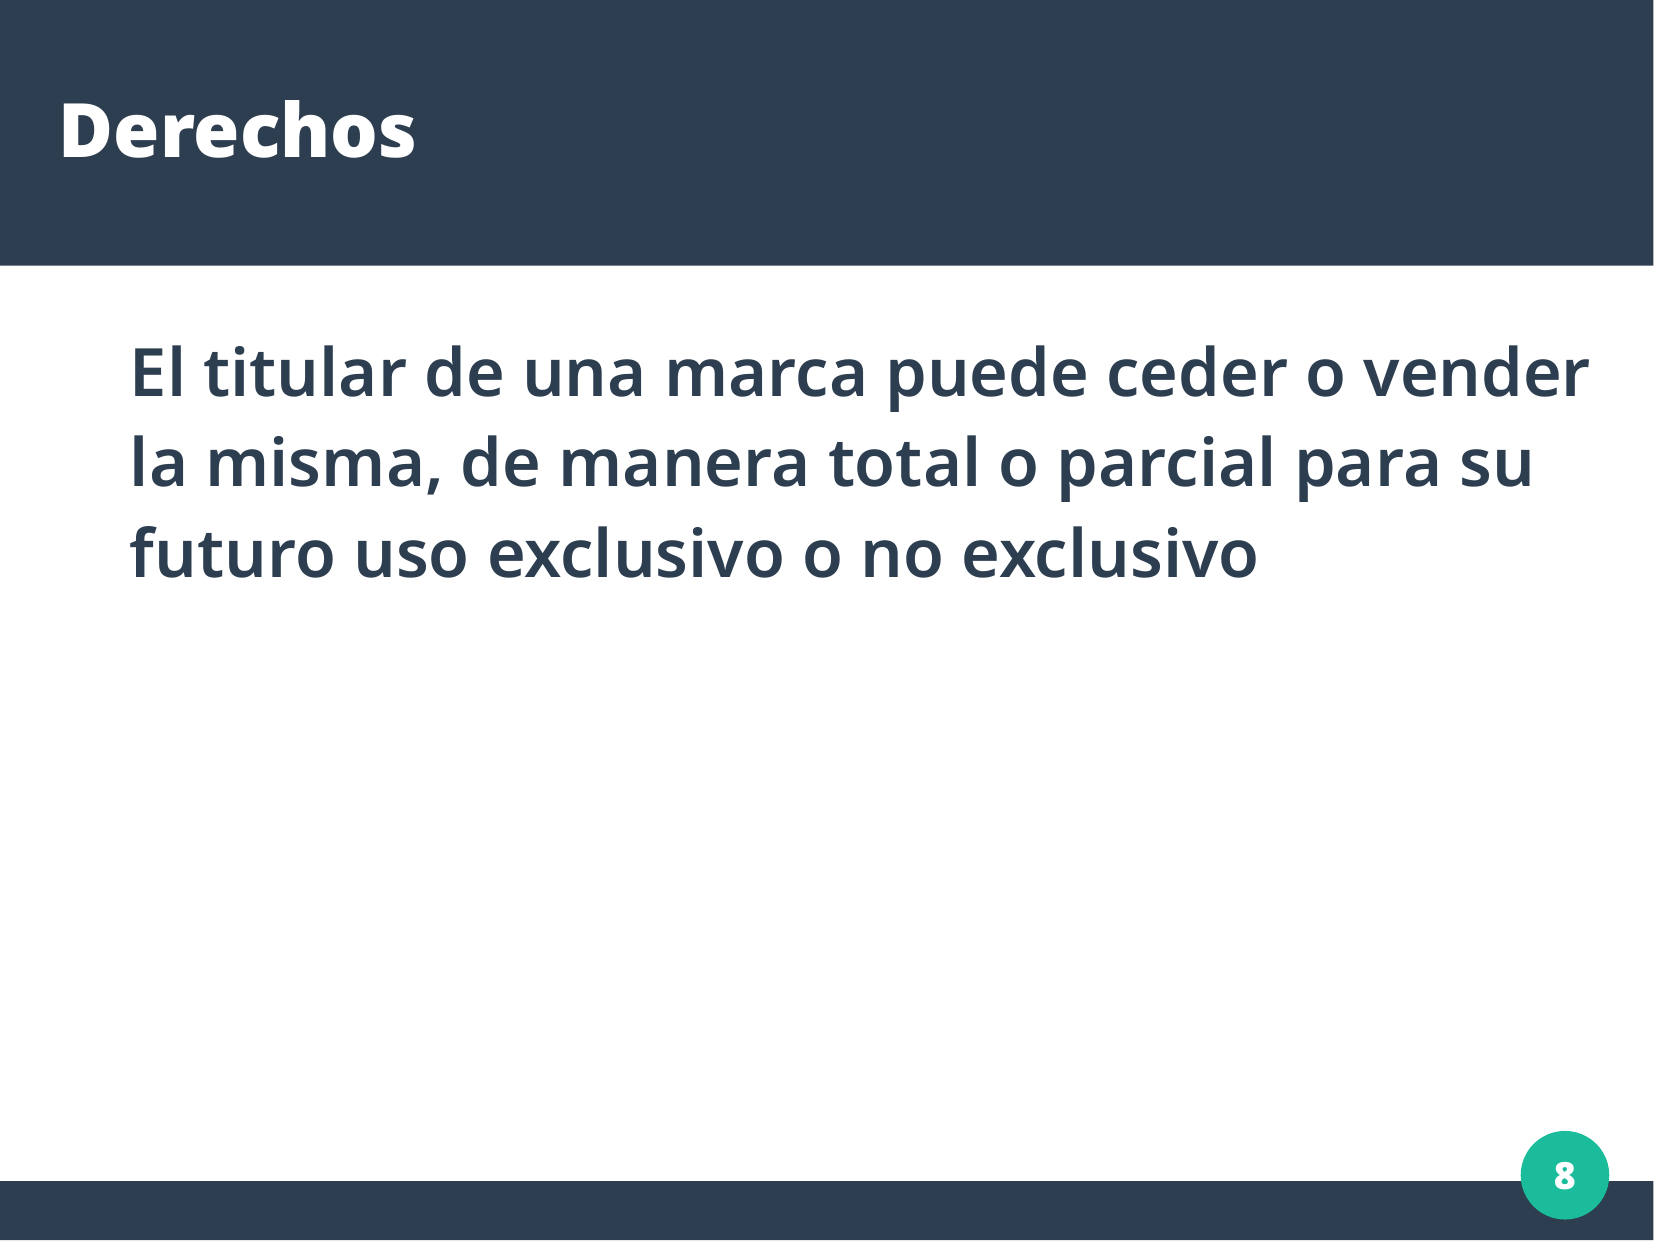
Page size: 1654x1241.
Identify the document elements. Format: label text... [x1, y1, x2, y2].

list El titular de una marca puede ceder o vender la misma, de manera total o parcial para su futuro uso exclusivo o no exclusivo [59, 324, 1595, 1152]
title Derechos [59, 49, 1595, 207]
